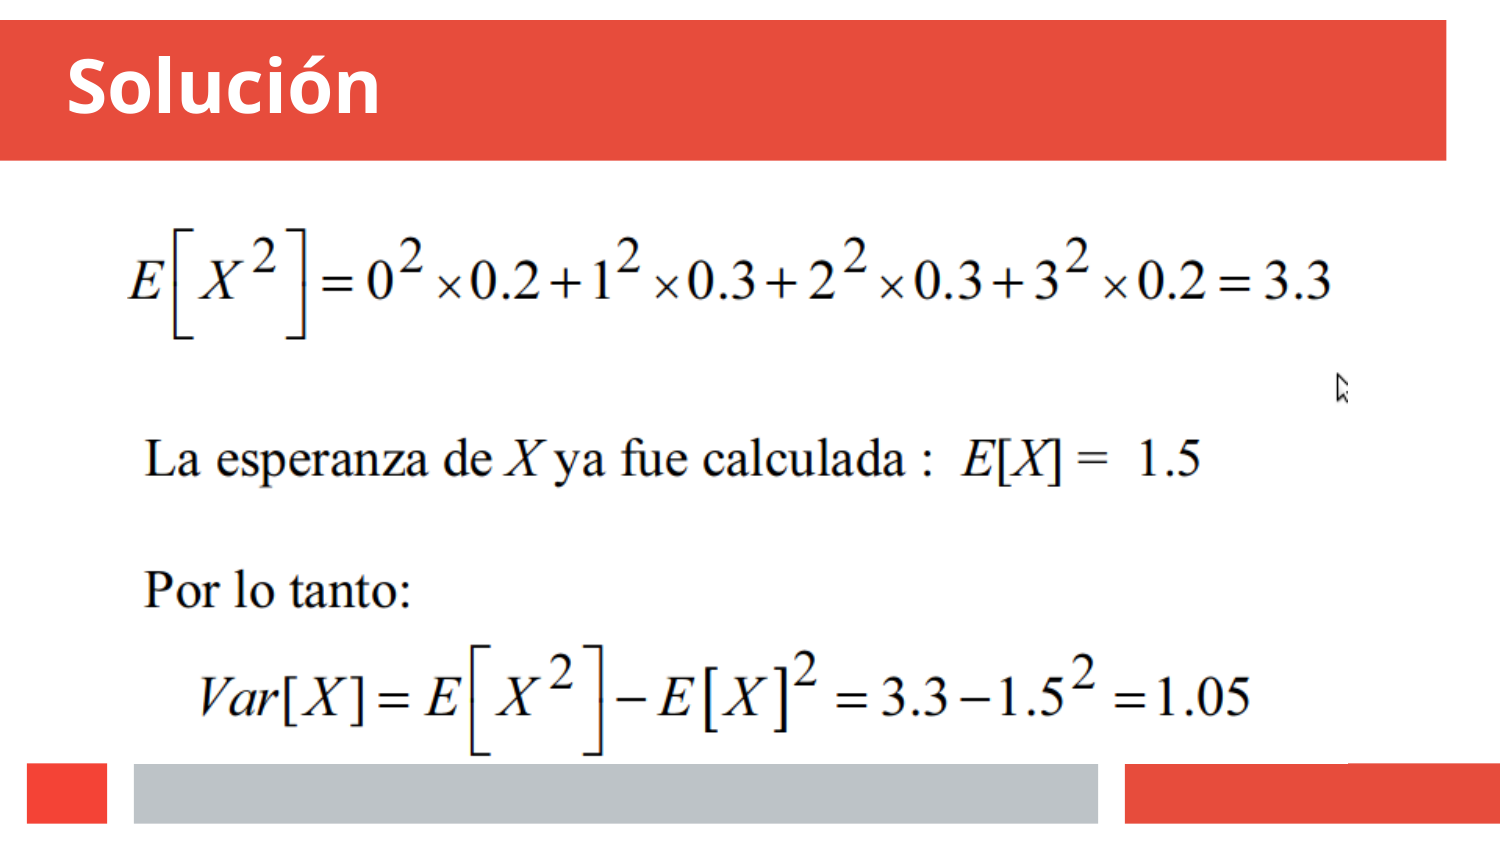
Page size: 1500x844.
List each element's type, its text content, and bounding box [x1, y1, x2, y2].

picture [127, 180, 1348, 764]
title Solución [53, 40, 1447, 141]
